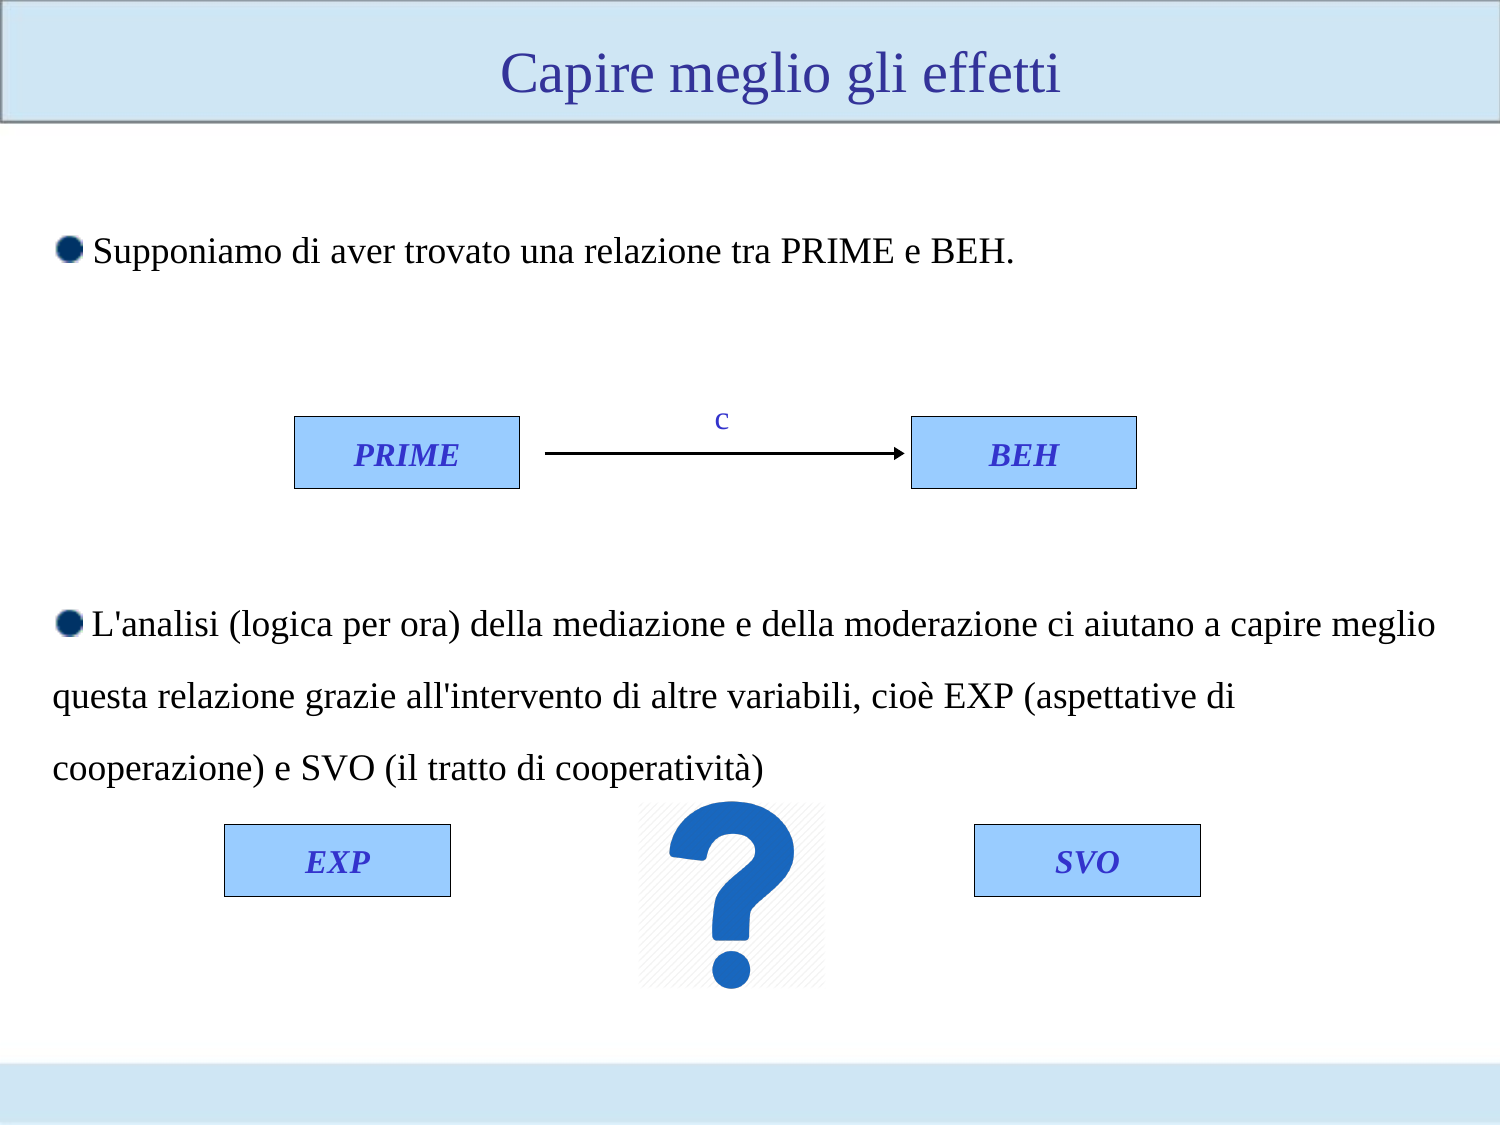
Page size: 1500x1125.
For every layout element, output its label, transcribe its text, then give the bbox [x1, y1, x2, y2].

text_box BEH [911, 416, 1137, 489]
text_box EXP [224, 824, 451, 897]
title Capire meglio gli effetti [249, 21, 1313, 117]
text_box Supponiamo di aver trovato una relazione tra PRIME e BEH. L'analisi (logica per ora) della mediazione e della moderazione ci aiutano a capire meglio questa relazione grazie all'intervento di altre variabili, cioè EXP (aspettative di cooperazione) e SVO (il tratto di cooperatività) [37, 184, 1463, 797]
picture [0, 0, 1500, 1125]
text_box c [625, 389, 819, 497]
text_box SVO [974, 824, 1201, 897]
text_box PRIME [294, 416, 520, 489]
